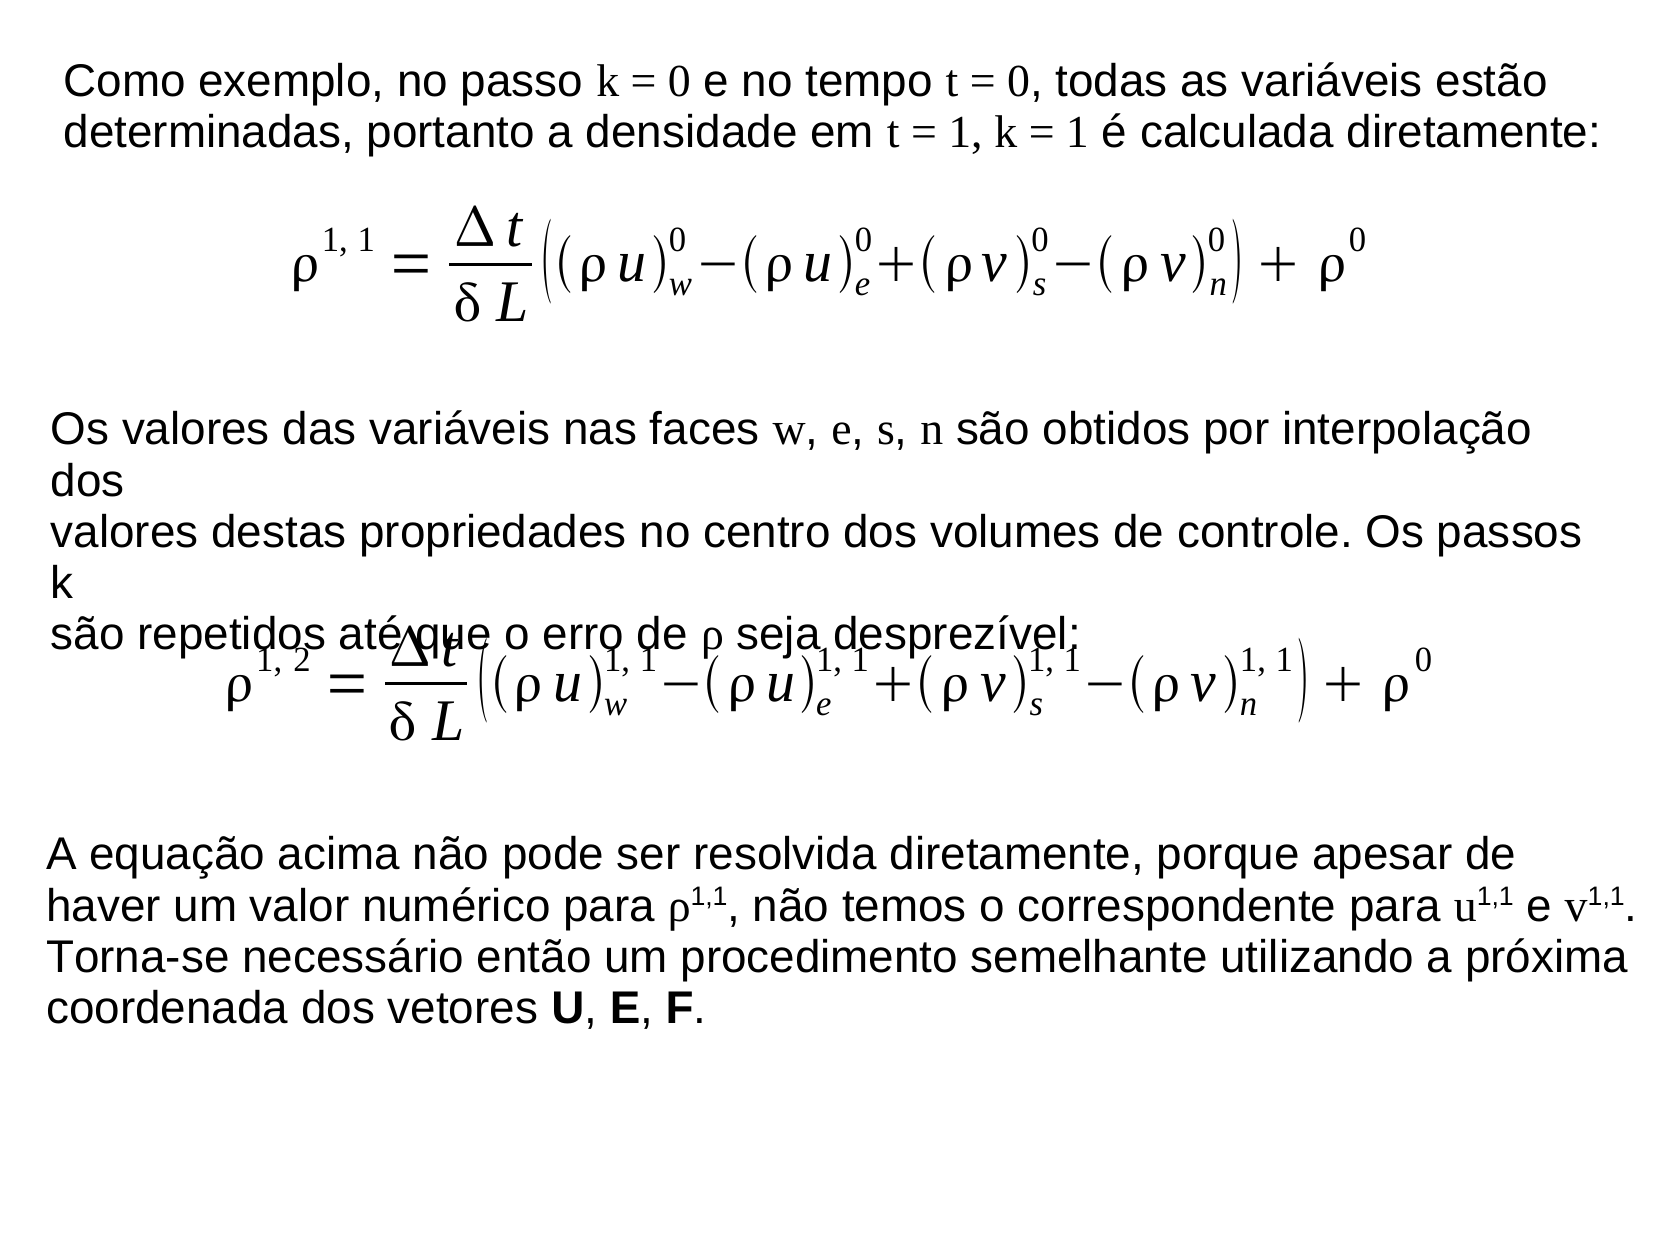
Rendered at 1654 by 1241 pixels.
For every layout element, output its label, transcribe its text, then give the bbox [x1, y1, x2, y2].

text_box A equação acima não pode ser resolvida diretamente, porque apesar de haver um valor numérico para ρ1,1, não temos o correspondente para u1,1 e v1,1. Torna-se necessário então um procedimento semelhante utilizando a próxima coordenada dos vetores U, E, F. [31, 820, 1635, 1043]
chart [281, 194, 1372, 334]
text_box Como exemplo, no passo k = 0 e no tempo t = 0, todas as variáveis estão determinadas, portanto a densidade em t = 1, k = 1 é calculada diretamente: [48, 47, 1586, 166]
text_box Os valores das variáveis nas faces w, e, s, n são obtidos por interpolação dos valores destas propriedades no centro dos volumes de controle. Os passos k são repetidos até que o erro de ρ seja desprezível: [36, 395, 1616, 621]
chart [216, 614, 1438, 754]
